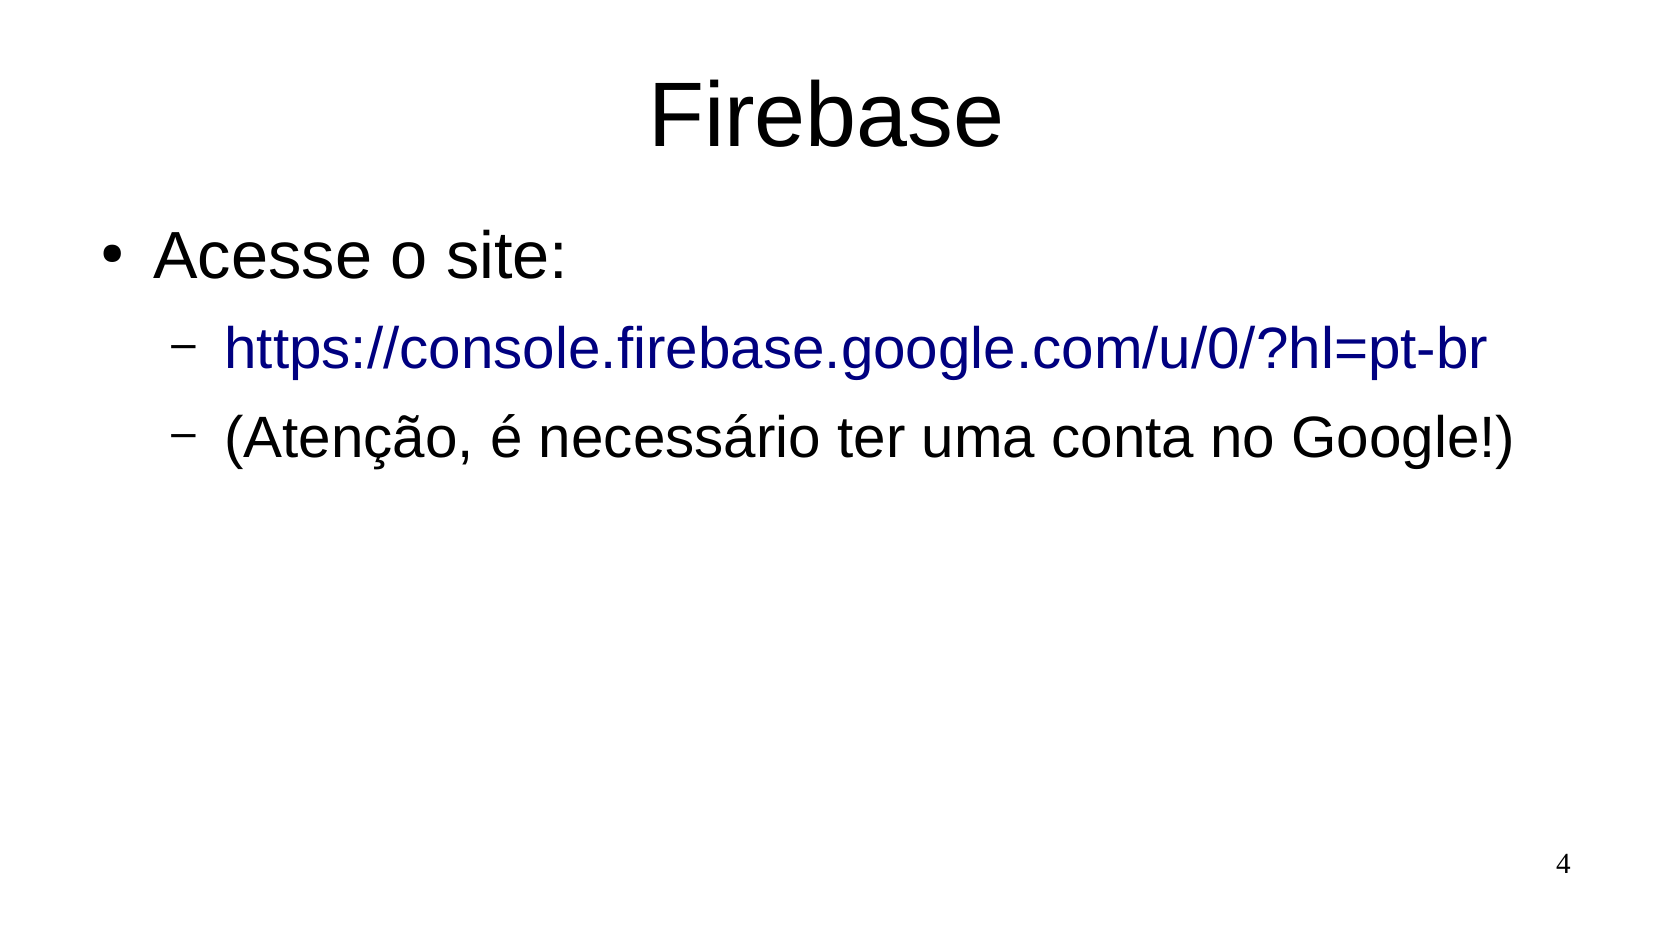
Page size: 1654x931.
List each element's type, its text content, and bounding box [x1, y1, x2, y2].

list Acesse o site: https://console.firebase.google.com/u/0/?hl=pt-br (Atenção, é necessário ter uma conta no Google!) [82, 217, 1571, 758]
title Firebase [82, 37, 1571, 193]
